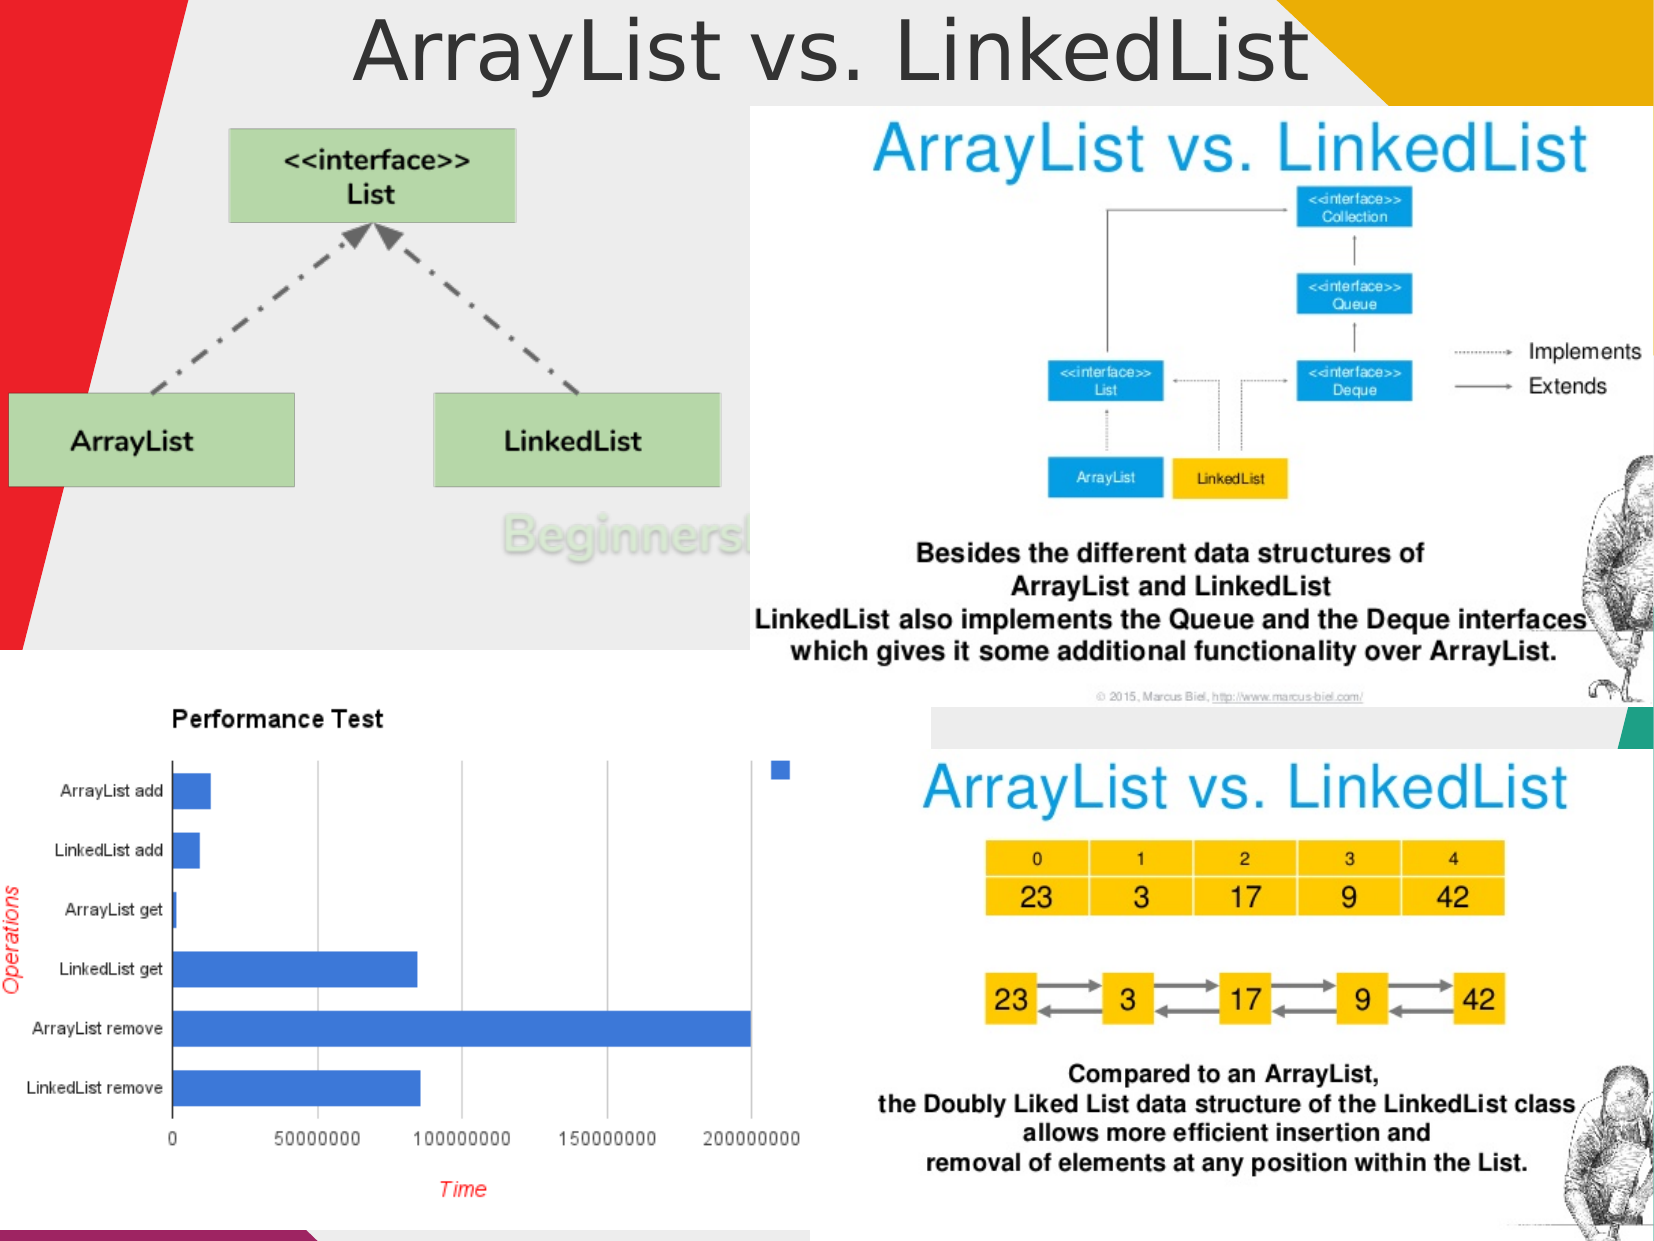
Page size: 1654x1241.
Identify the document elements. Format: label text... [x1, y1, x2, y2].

picture [0, 101, 1654, 1241]
title ArrayList vs. LinkedList [120, 0, 1544, 106]
